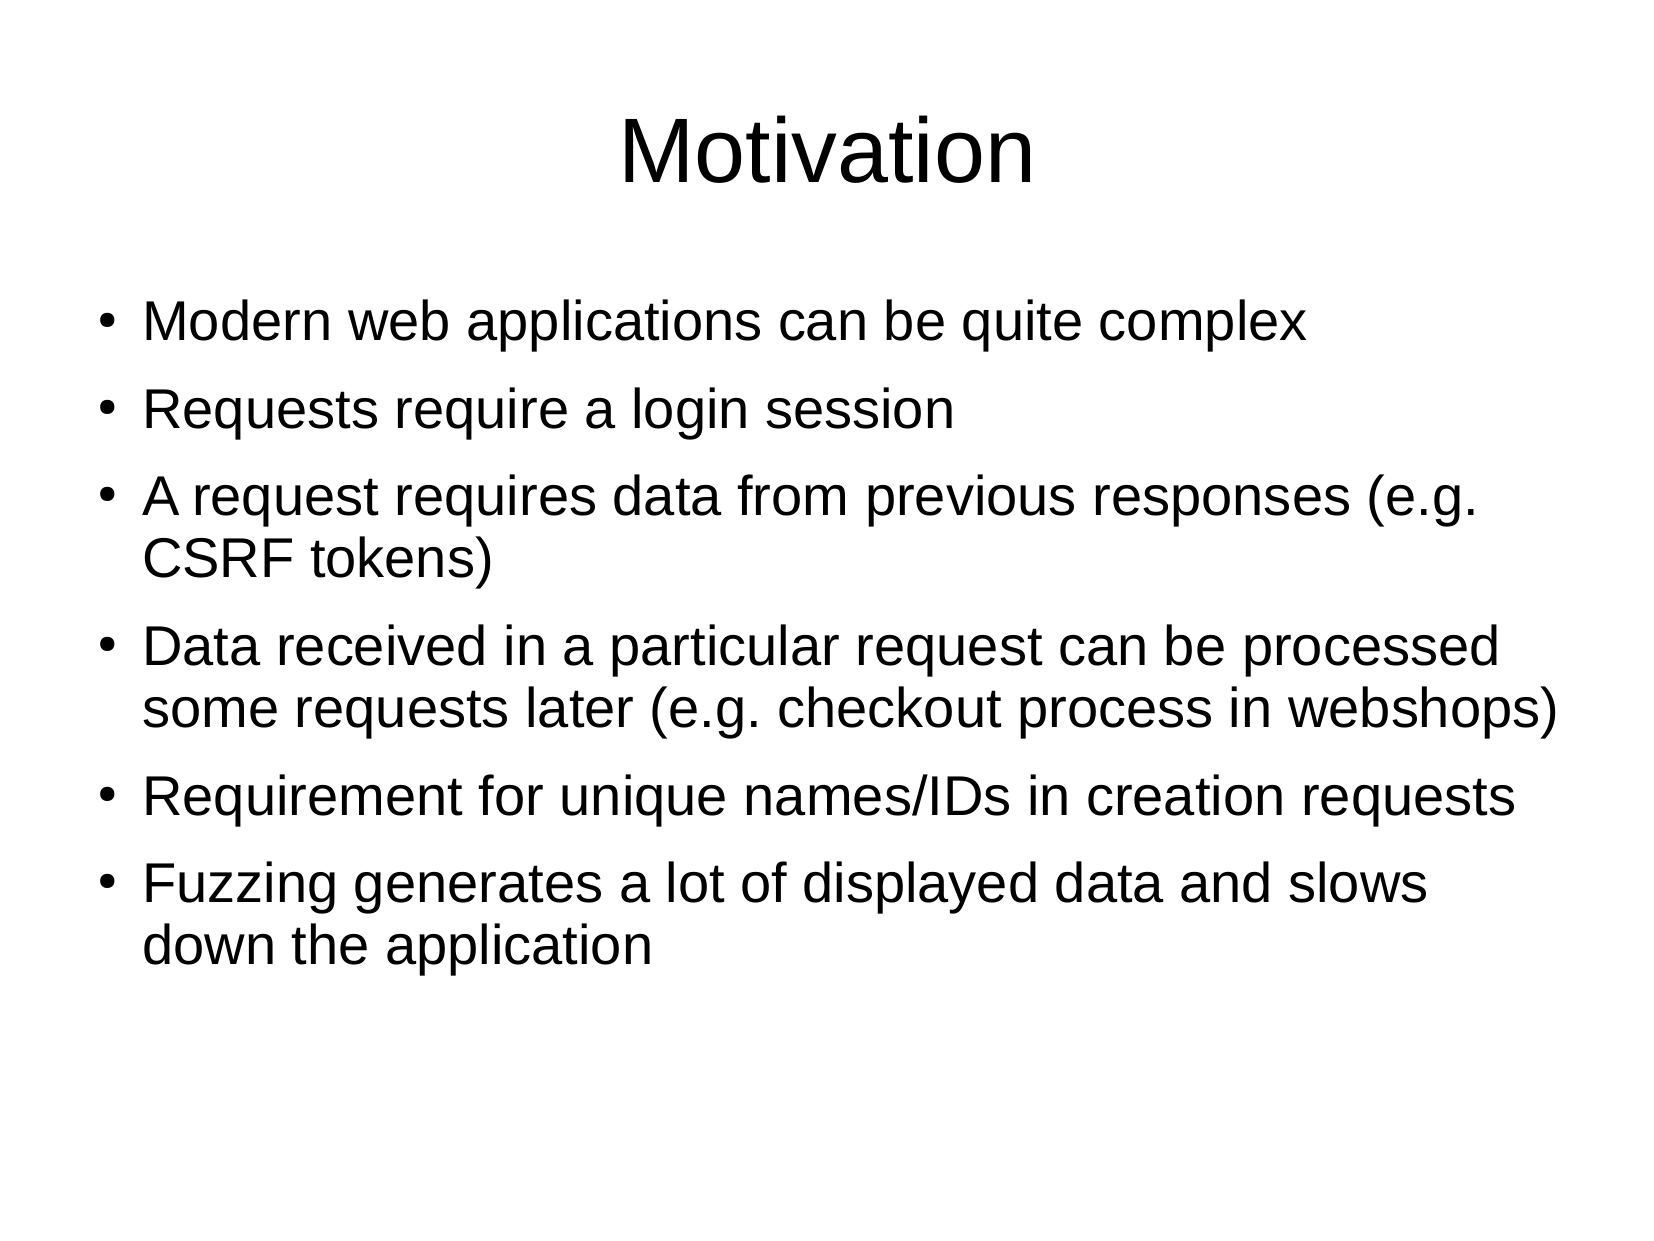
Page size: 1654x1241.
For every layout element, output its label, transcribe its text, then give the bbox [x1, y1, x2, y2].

list Modern web applications can be quite complex Requests require a login session A request requires data from previous responses (e.g. CSRF tokens) Data received in a particular request can be processed some requests later (e.g. checkout process in webshops) Requirement for unique names/IDs in creation requests Fuzzing generates a lot of displayed data and slows down the application [82, 290, 1571, 1010]
title Motivation [83, 47, 1572, 255]
